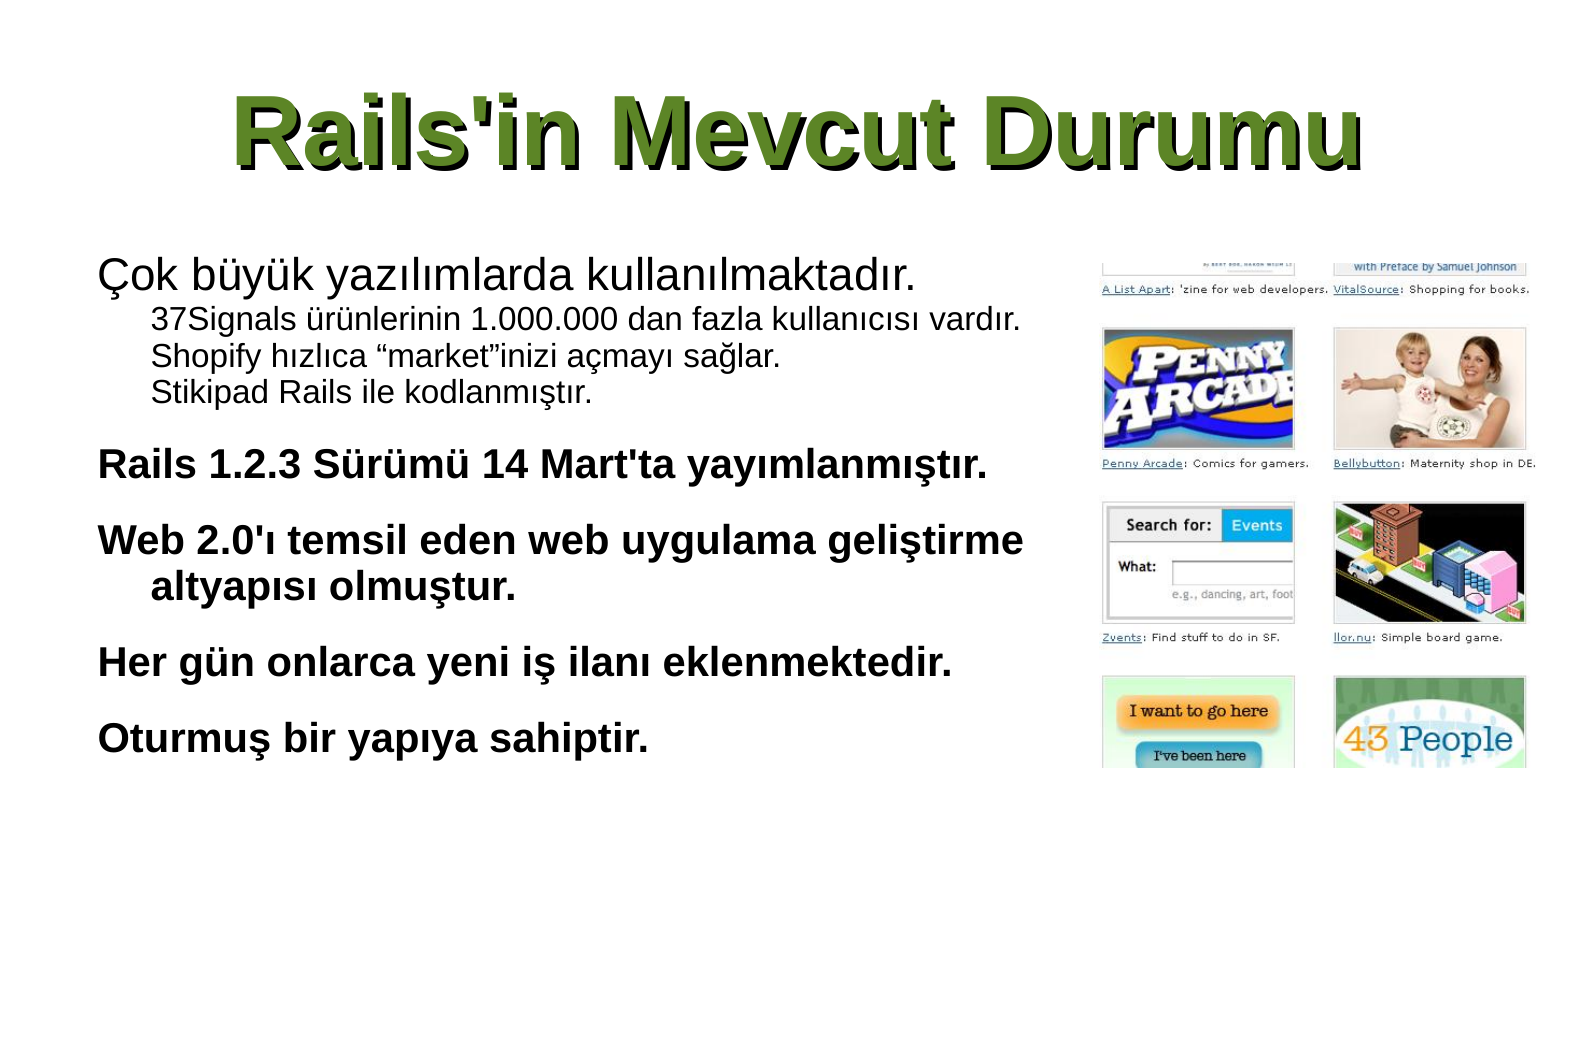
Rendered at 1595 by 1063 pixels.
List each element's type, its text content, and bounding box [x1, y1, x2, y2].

title Rails'in Mevcut Durumu [79, 42, 1515, 220]
picture [1099, 263, 1536, 768]
list Çok büyük yazılımlarda kullanılmaktadır. 37Signals ürünlerinin 1.000.000 dan fazla kullanıcısı vardır. Shopify hızlıca “market”inizi açmayı sağlar. Stikipad Rails ile kodlanmıştır. Rails 1.2.3 Sürümü 14 Mart'ta yayımlanmıştır. Web 2.0'ı temsil eden web uygulama geliştirme altyapısı olmuştur. Her gün onlarca yeni iş ilanı eklenmektedir. Oturmuş bir yapıya sahiptir. [79, 248, 1063, 967]
